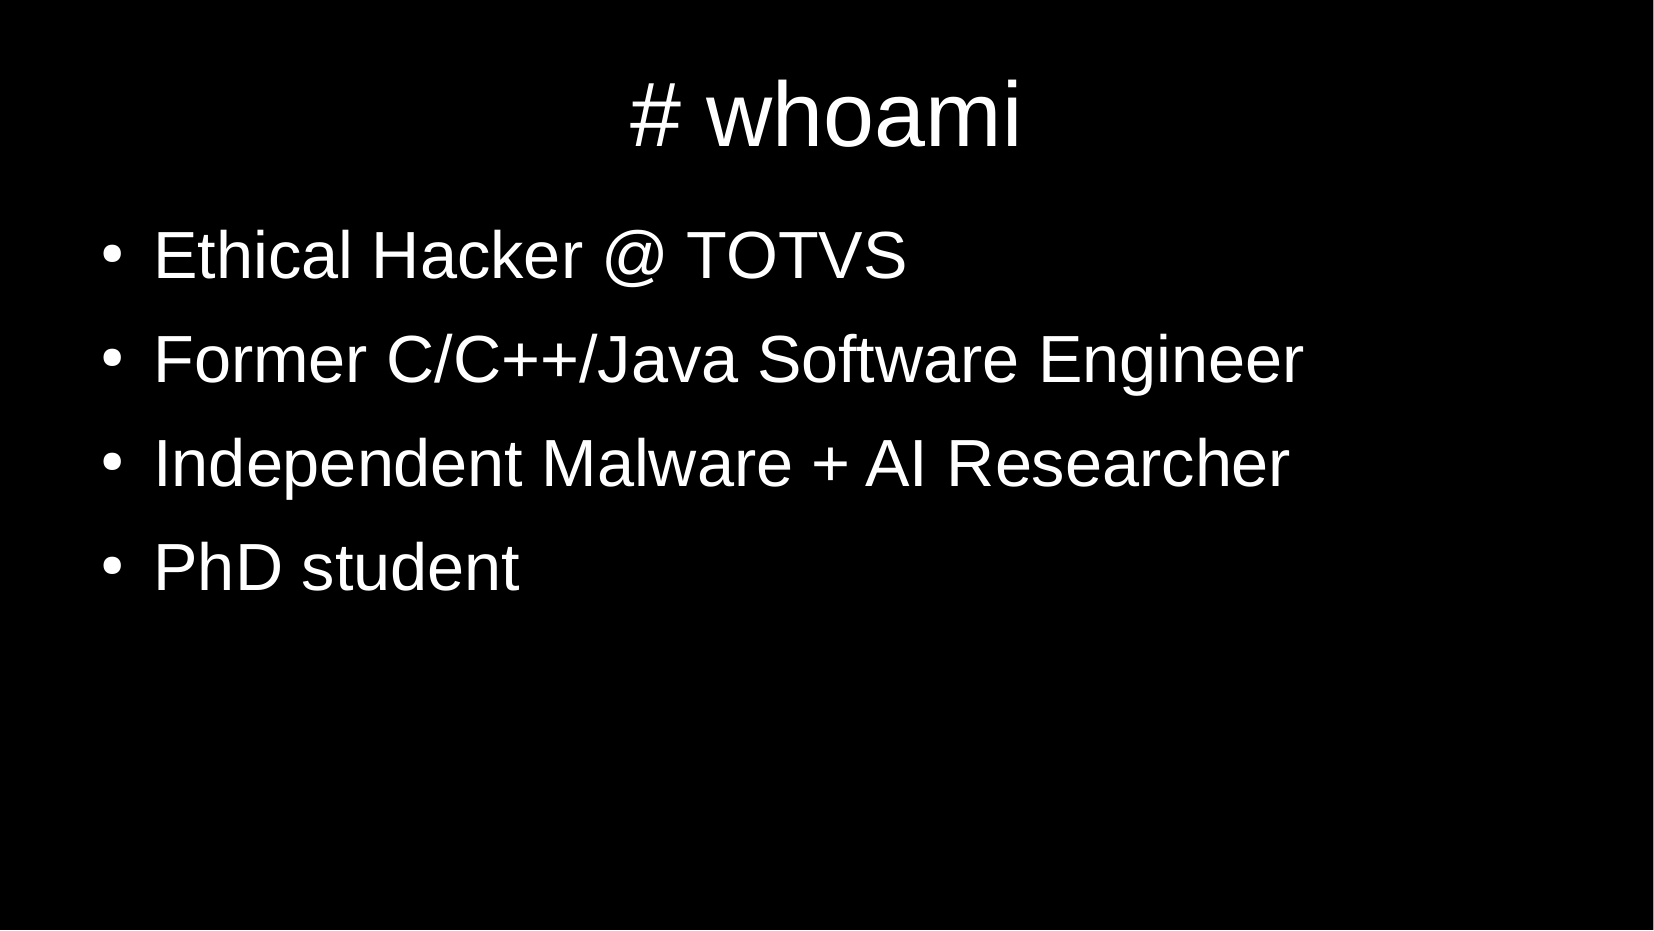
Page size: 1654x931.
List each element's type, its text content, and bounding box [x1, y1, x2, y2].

title # whoami [82, 37, 1571, 193]
list Ethical Hacker @ TOTVS Former C/C++/Java Software Engineer Independent Malware + AI Researcher PhD student [82, 217, 1571, 758]
